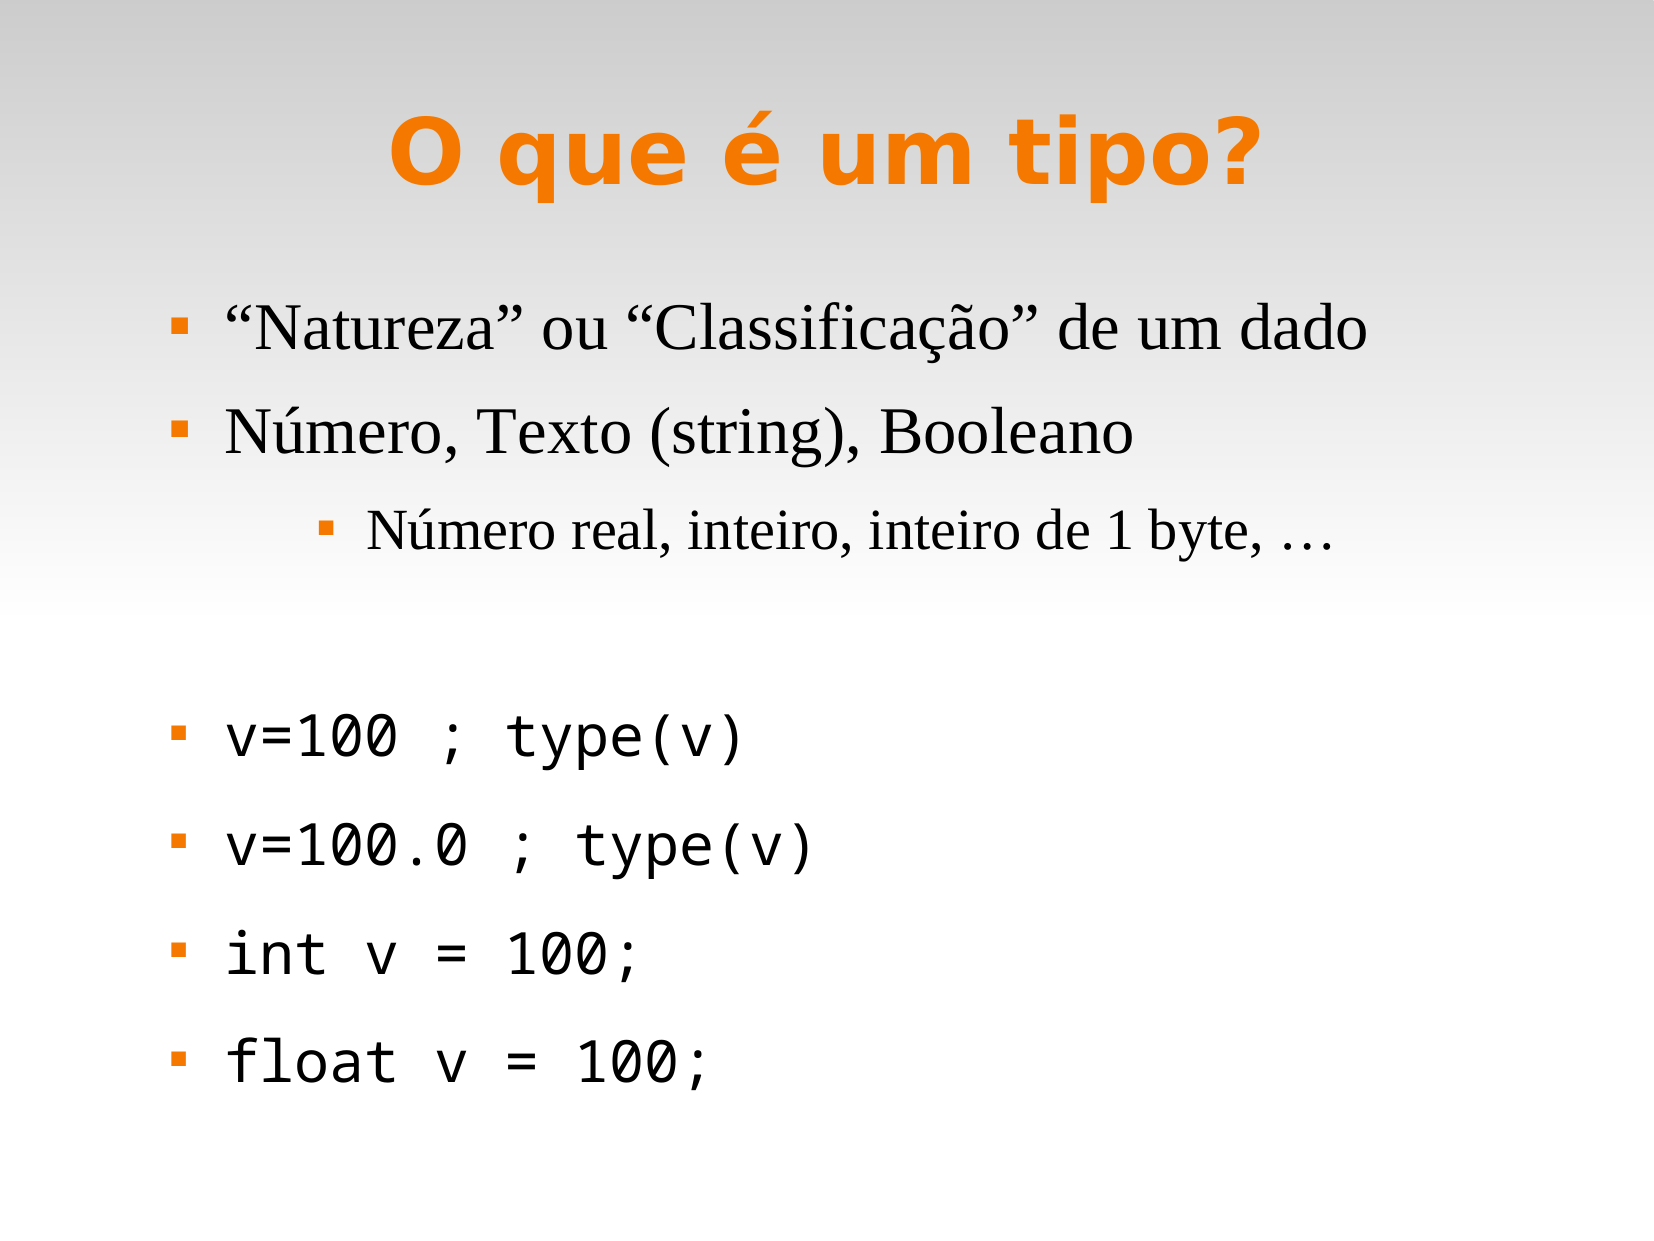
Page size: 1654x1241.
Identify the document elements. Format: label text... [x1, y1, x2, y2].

list “Natureza” ou “Classificação” de um dado Número, Texto (string), Booleano Número real, inteiro, inteiro de 1 byte, … v=100 ; type(v) v=100.0 ; type(v) int v = 100; float v = 100; [82, 290, 1571, 1109]
title O que é um tipo? [82, 49, 1571, 257]
